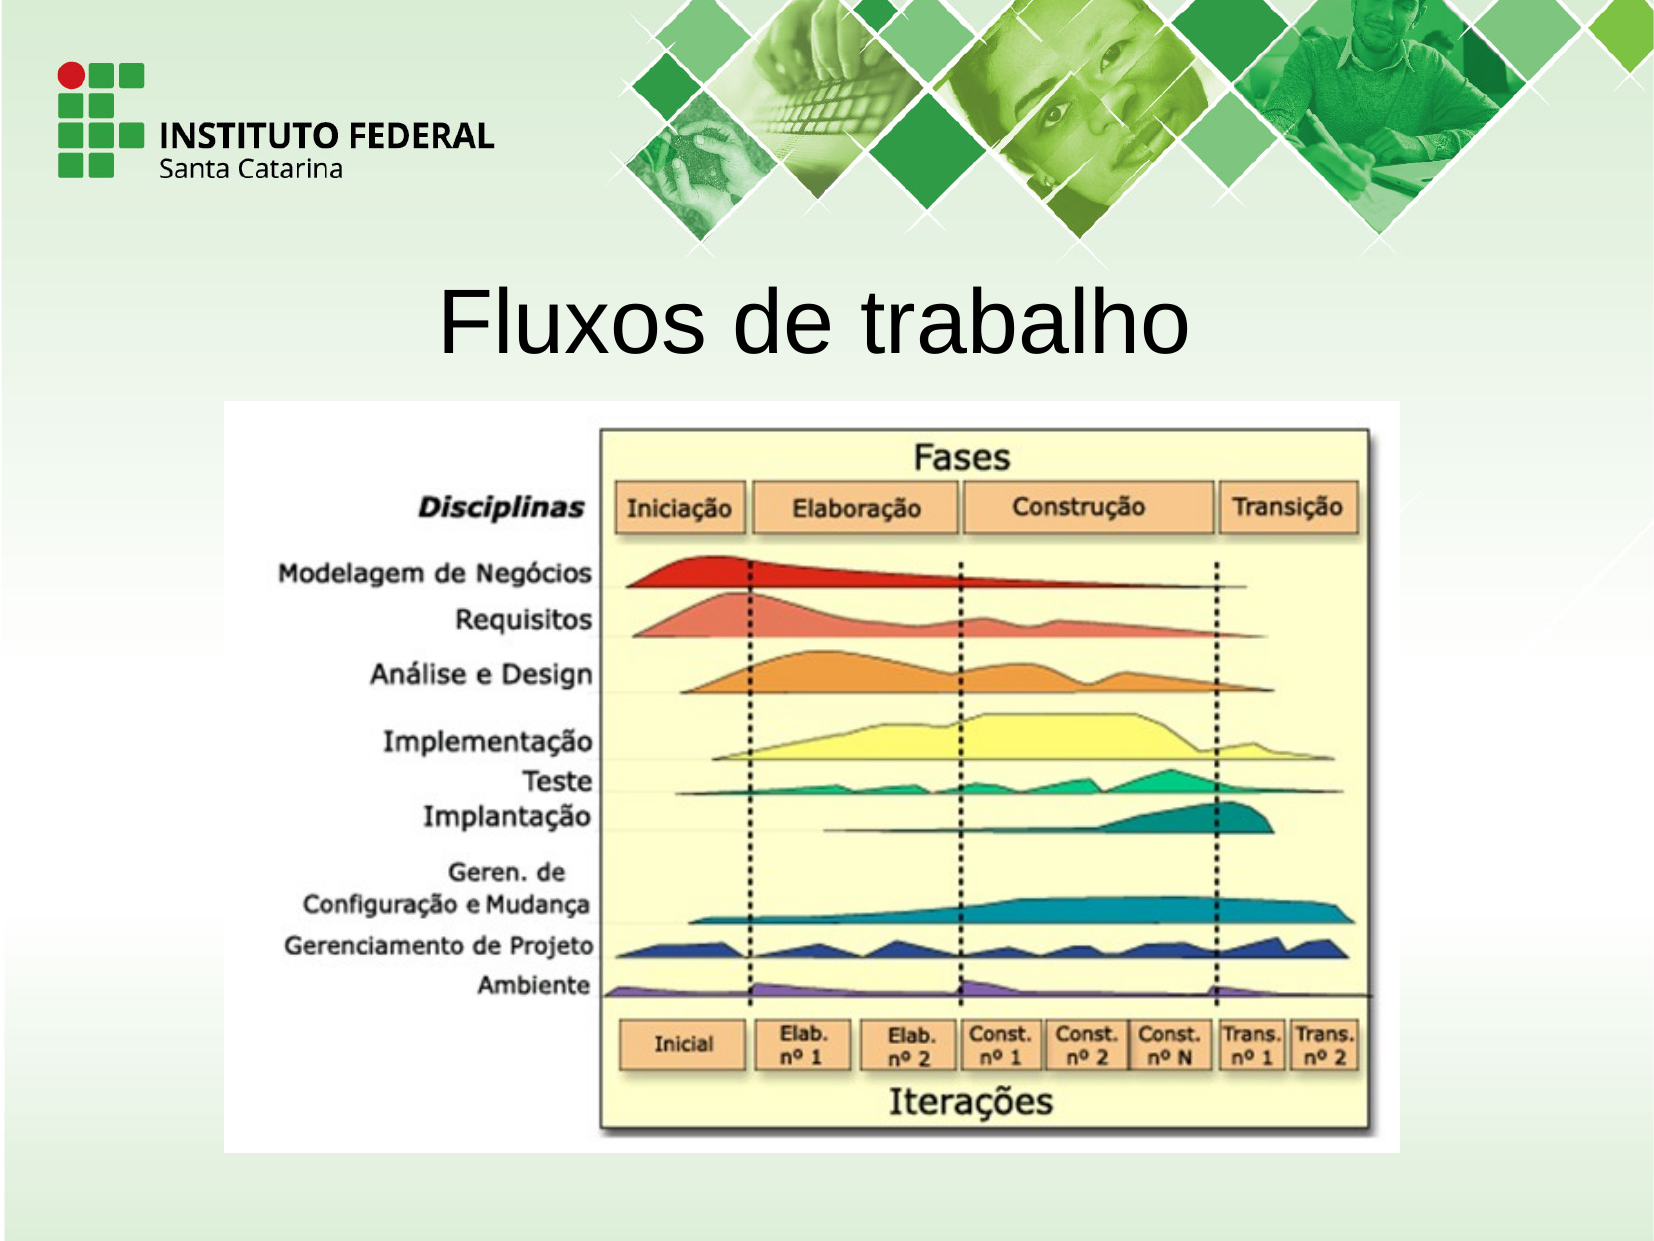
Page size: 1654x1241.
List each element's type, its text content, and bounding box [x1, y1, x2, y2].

title Fluxos de trabalho [70, 242, 1559, 402]
picture [1, 0, 1654, 1241]
